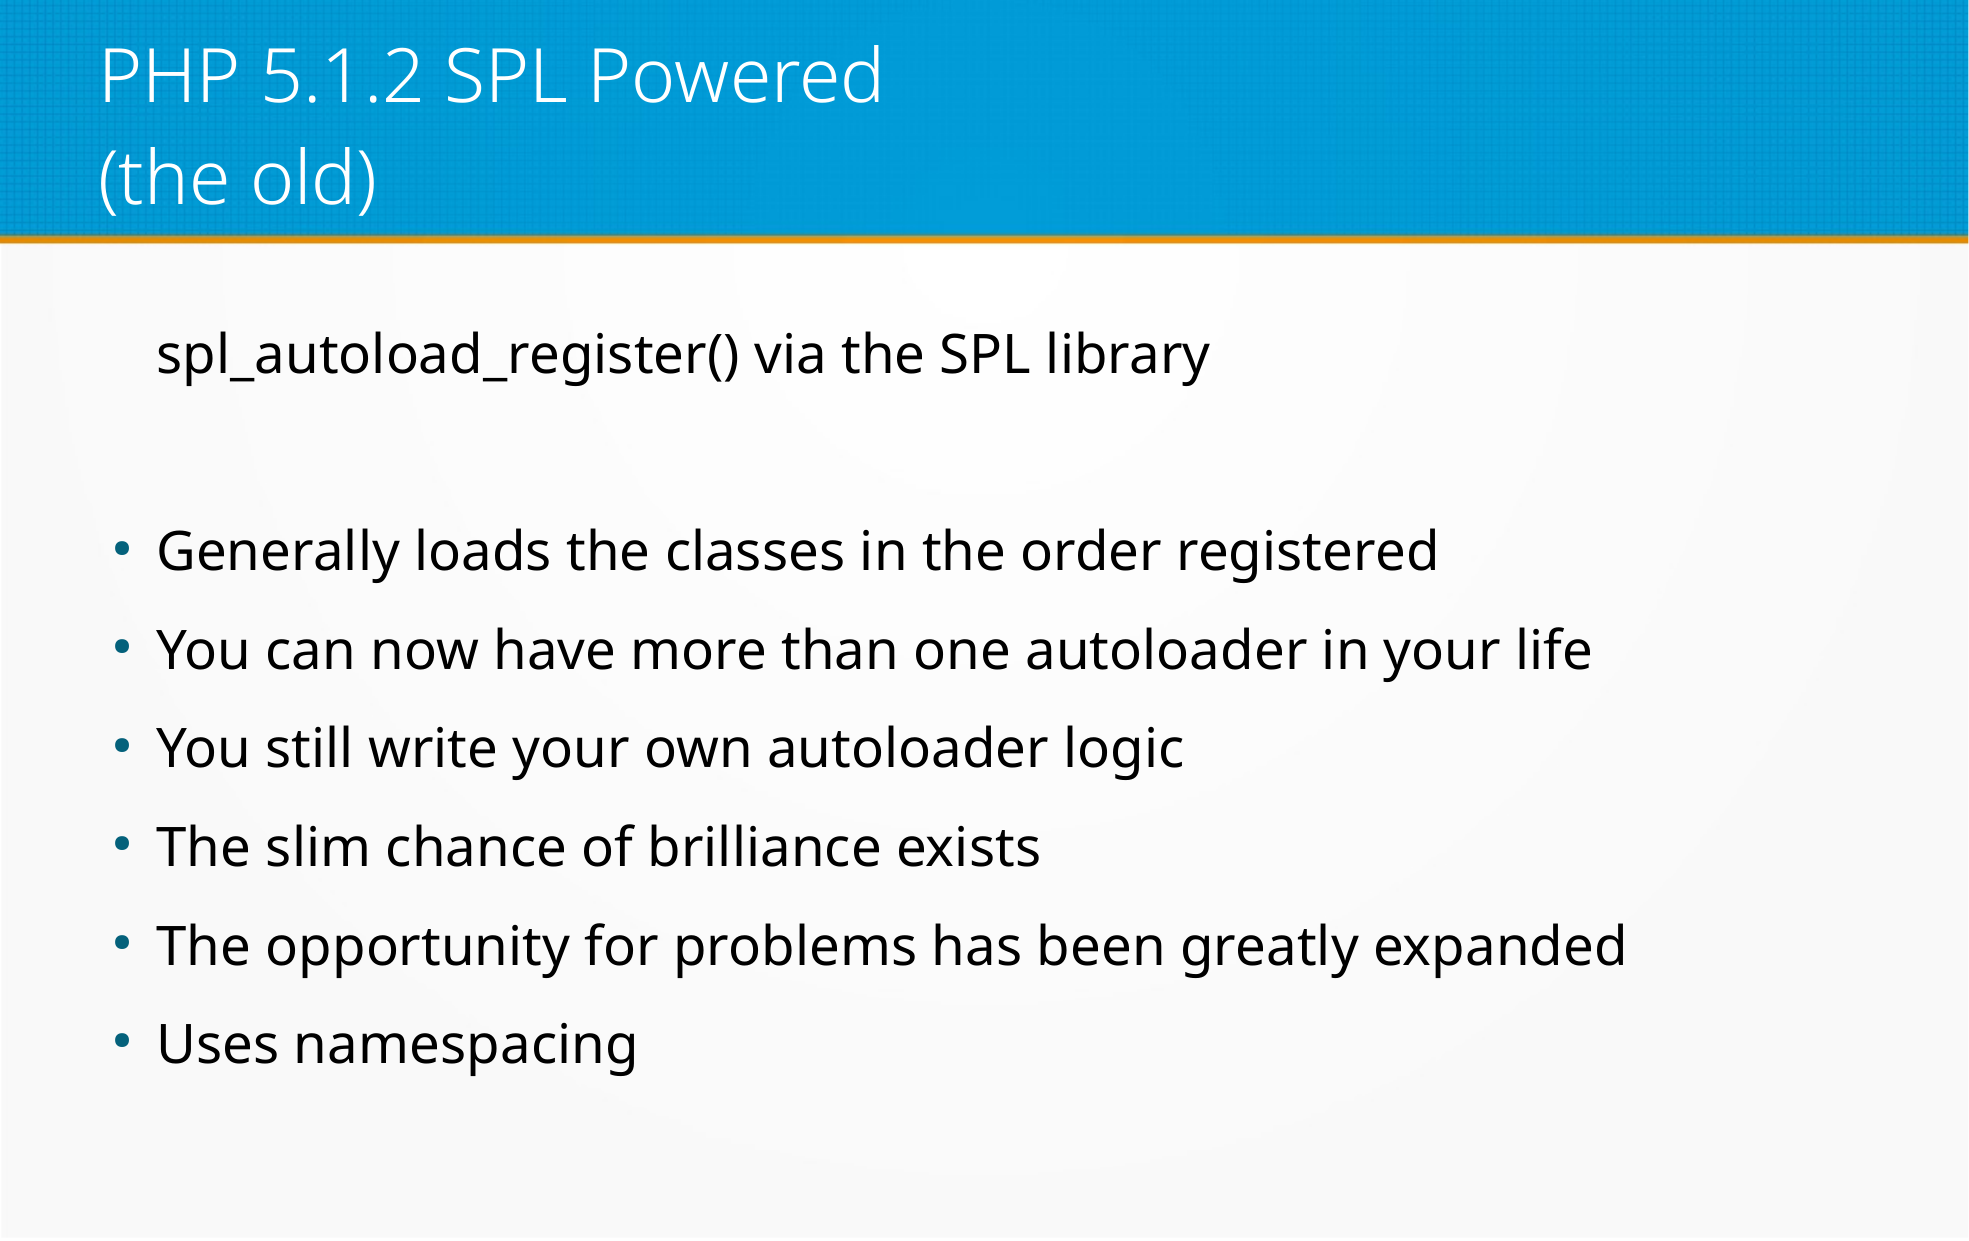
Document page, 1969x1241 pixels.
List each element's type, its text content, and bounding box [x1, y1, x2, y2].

title PHP 5.1.2 SPL Powered (the old) [98, 19, 1870, 227]
picture [0, 233, 1969, 1241]
list spl_autoload_register() via the SPL library Generally loads the classes in the order registered You can now have more than one autoloader in your life You still write your own autoloader logic The slim chance of brilliance exists The opportunity for problems has been greatly expanded Uses namespacing [98, 315, 1861, 1081]
